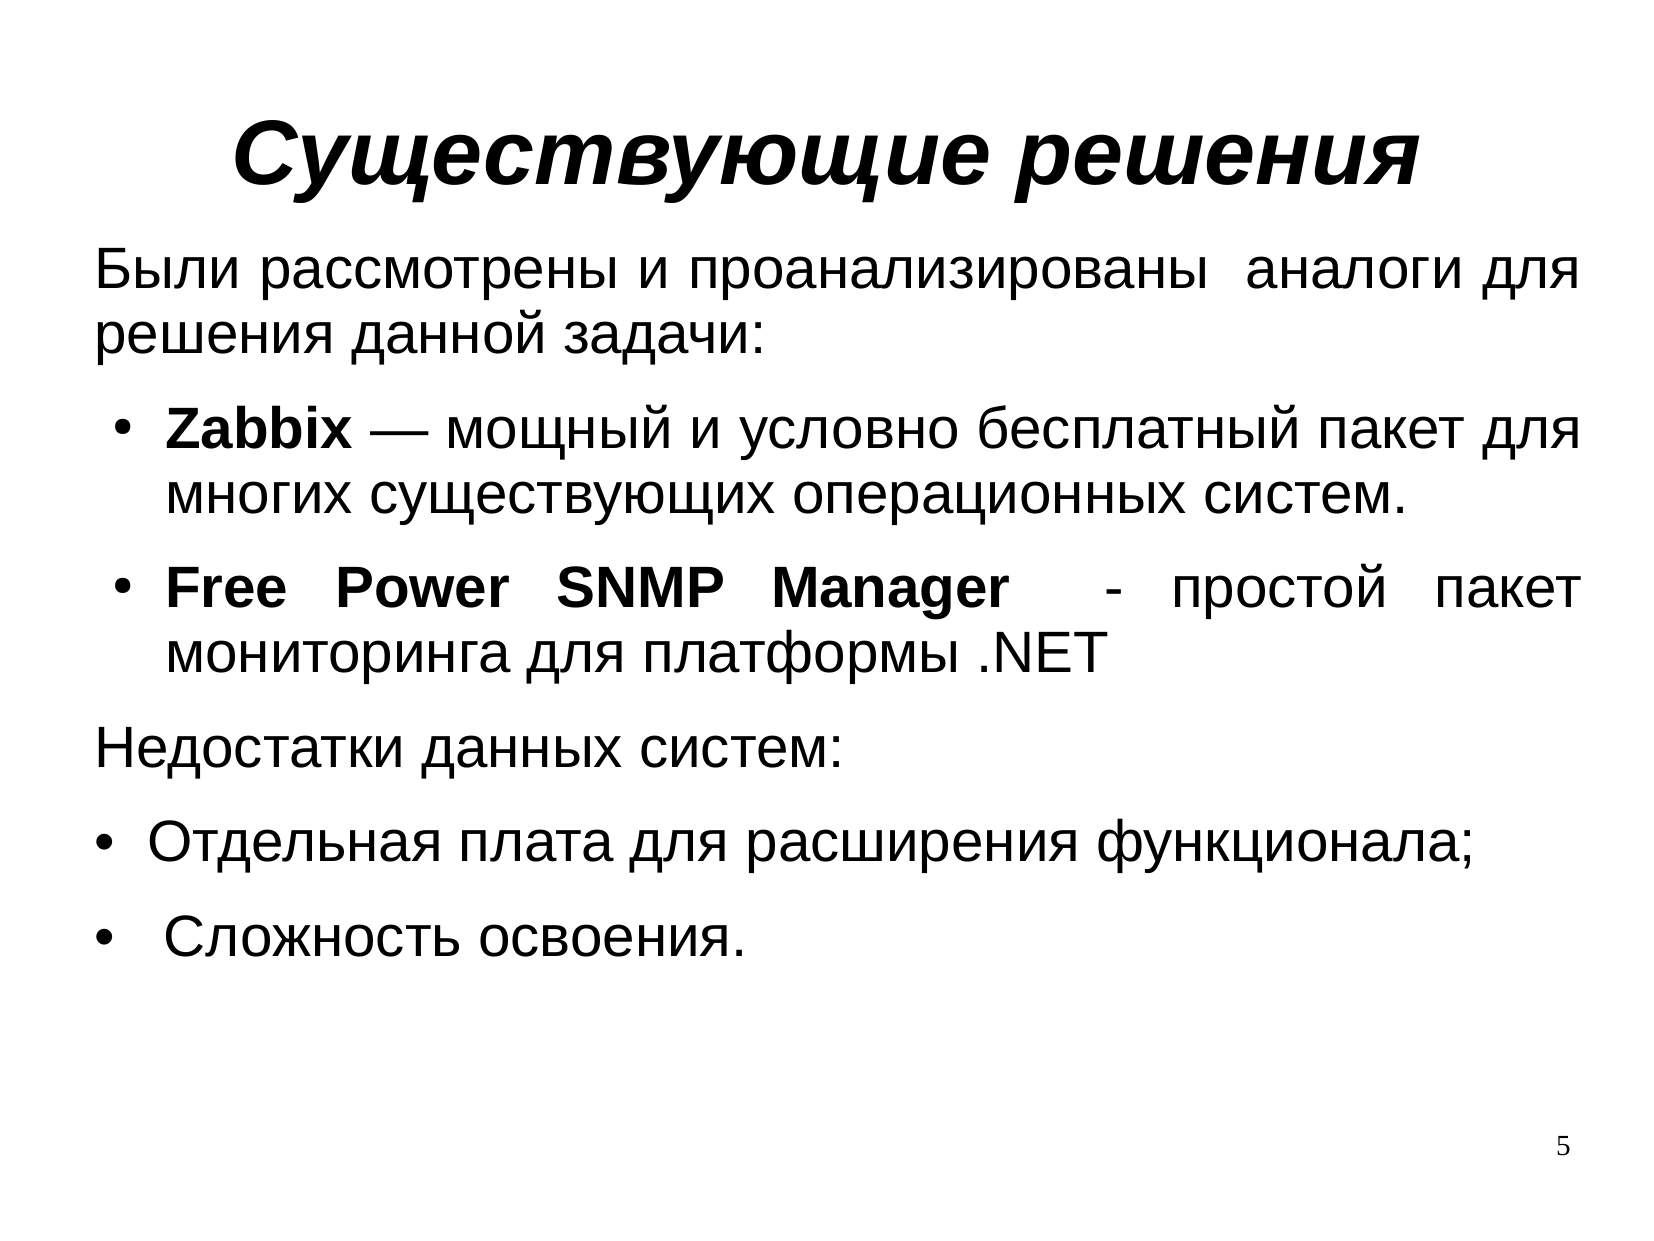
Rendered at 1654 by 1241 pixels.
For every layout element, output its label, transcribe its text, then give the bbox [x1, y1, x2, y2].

list Были рассмотрены и проанализированы аналоги для решения данной задачи: Zabbix — мощный и условно бесплатный пакет для многих существующих операционных систем. Free Power SNMP Manager - простой пакет мониторинга для платформы .NET Недостатки данных систем: • Отдельная плата для расширения функционала; • Сложность освоения. [94, 236, 1583, 1207]
title Существующие решения [82, 49, 1571, 257]
